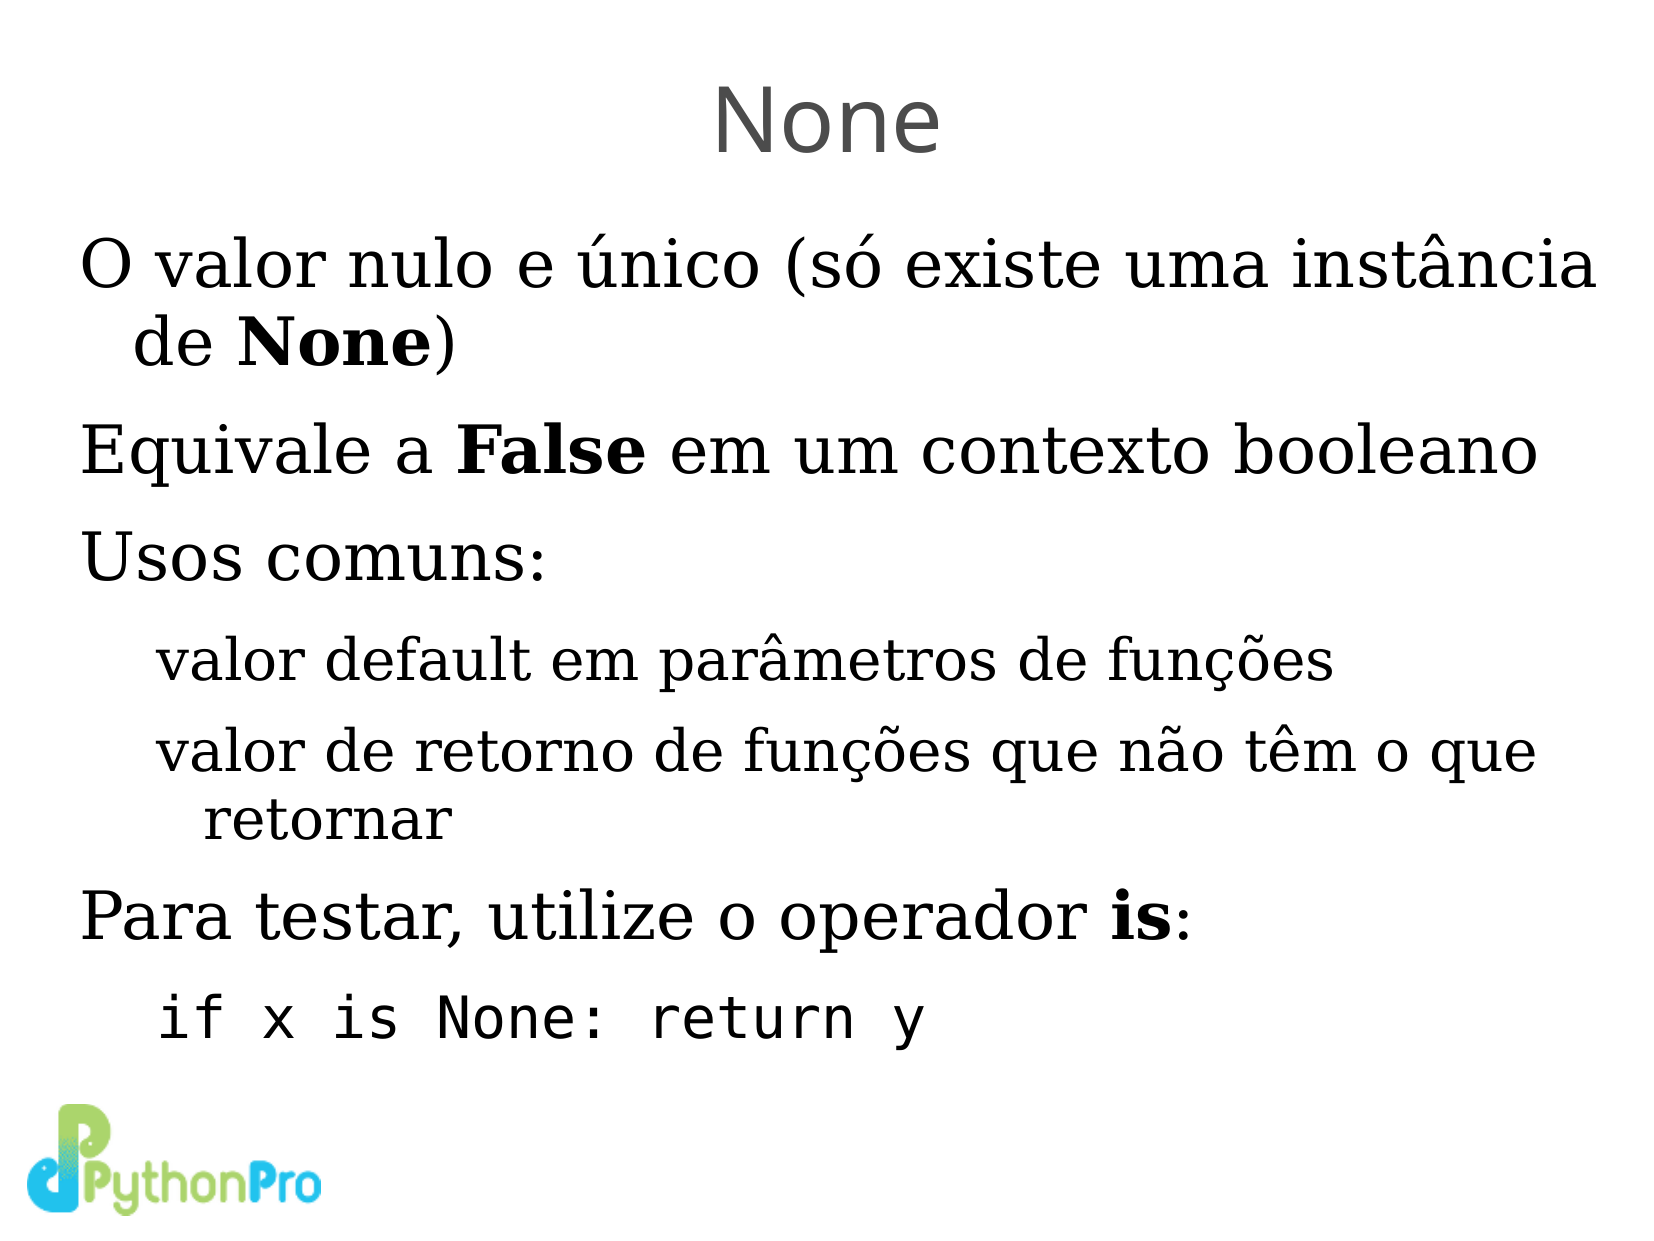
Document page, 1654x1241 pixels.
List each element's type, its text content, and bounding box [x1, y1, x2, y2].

picture [27, 1104, 321, 1216]
list O valor nulo e único (só existe uma instância de None) Equivale a False em um contexto booleano Usos comuns: valor default em parâmetros de funções valor de retorno de funções que não têm o que retornar Para testar, utilize o operador is: if x is None: return y [61, 225, 1612, 1088]
title None [82, 13, 1571, 222]
